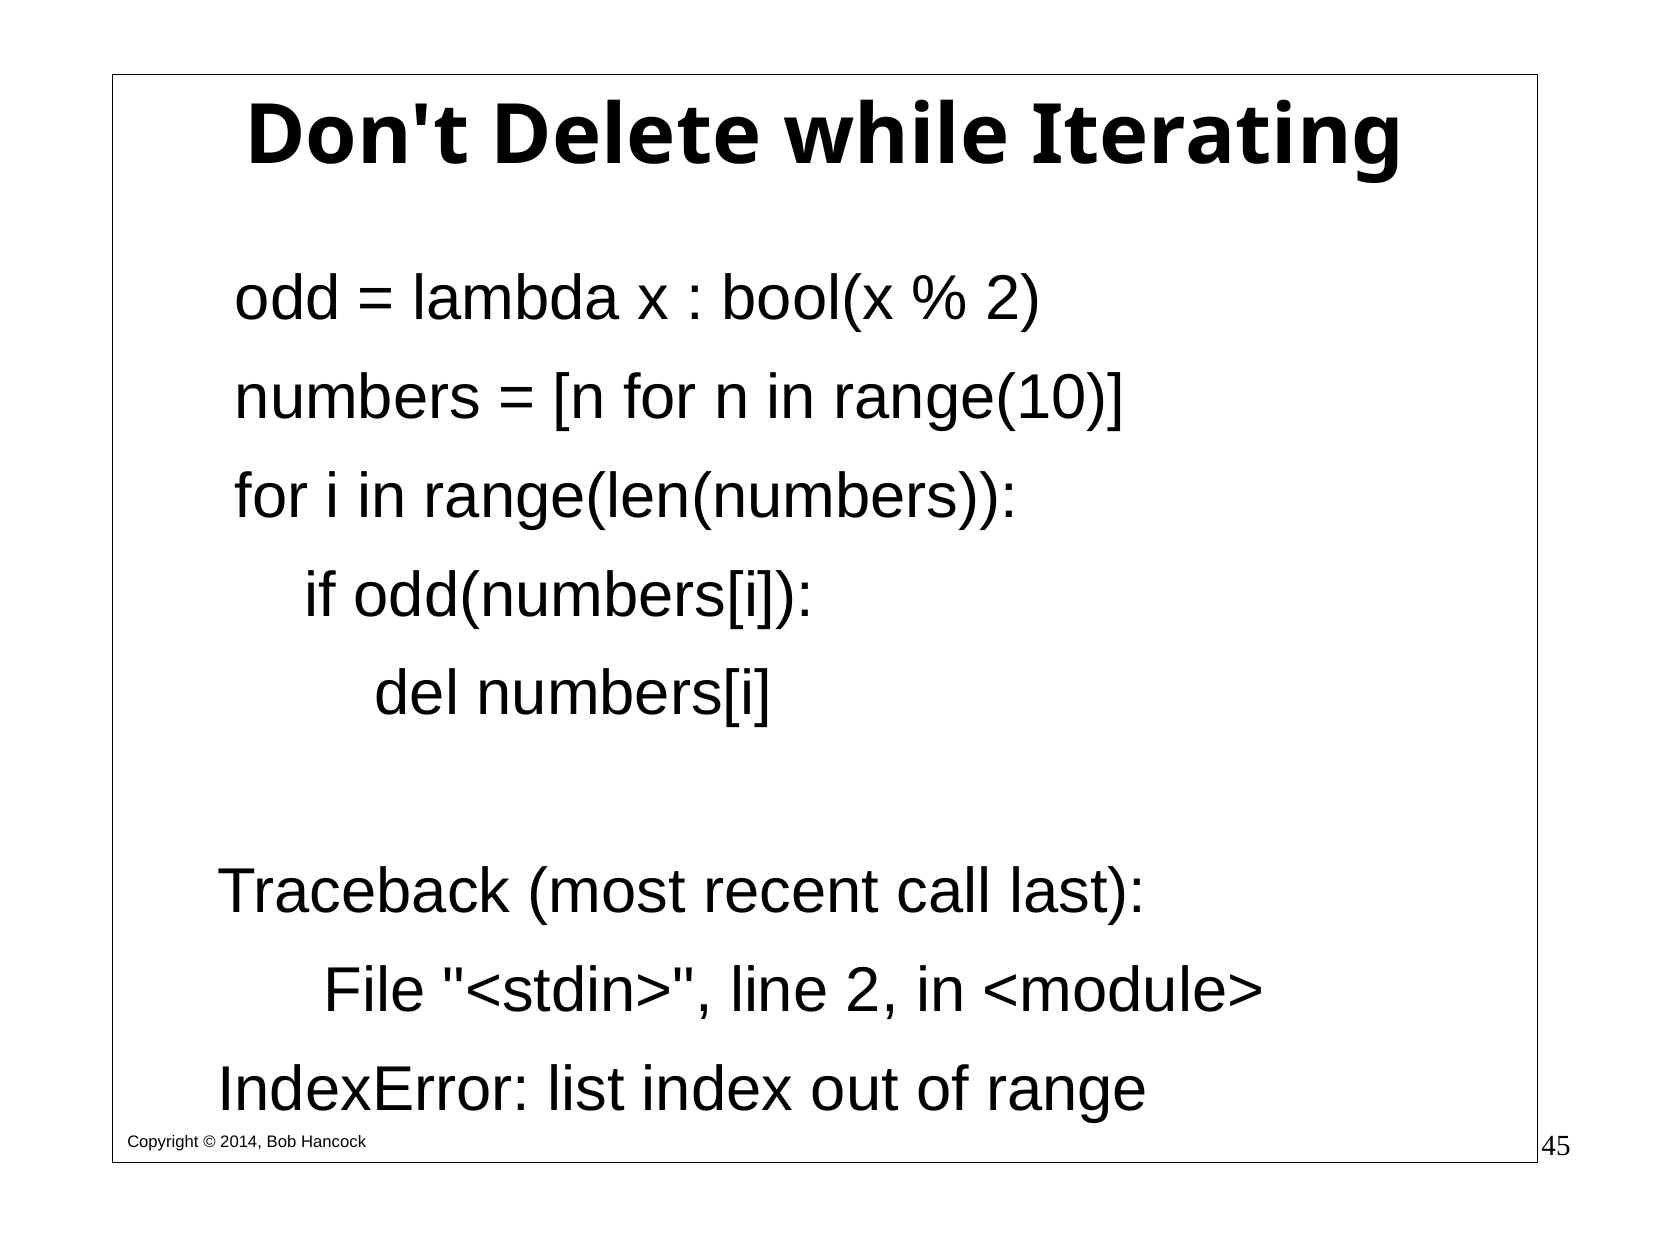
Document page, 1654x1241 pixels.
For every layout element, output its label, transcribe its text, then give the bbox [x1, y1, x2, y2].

title Don't Delete while Iterating [112, 75, 1538, 188]
text_box Copyright © 2014, Bob Hancock [112, 1125, 382, 1159]
list odd = lambda x : bool(x % 2) numbers = [n for n in range(10)] for i in range(len(numbers)): if odd(numbers[i]): del numbers[i] Traceback (most recent call last): File "<stdin>", line 2, in <module> IndexError: list index out of range [150, 262, 1501, 1126]
